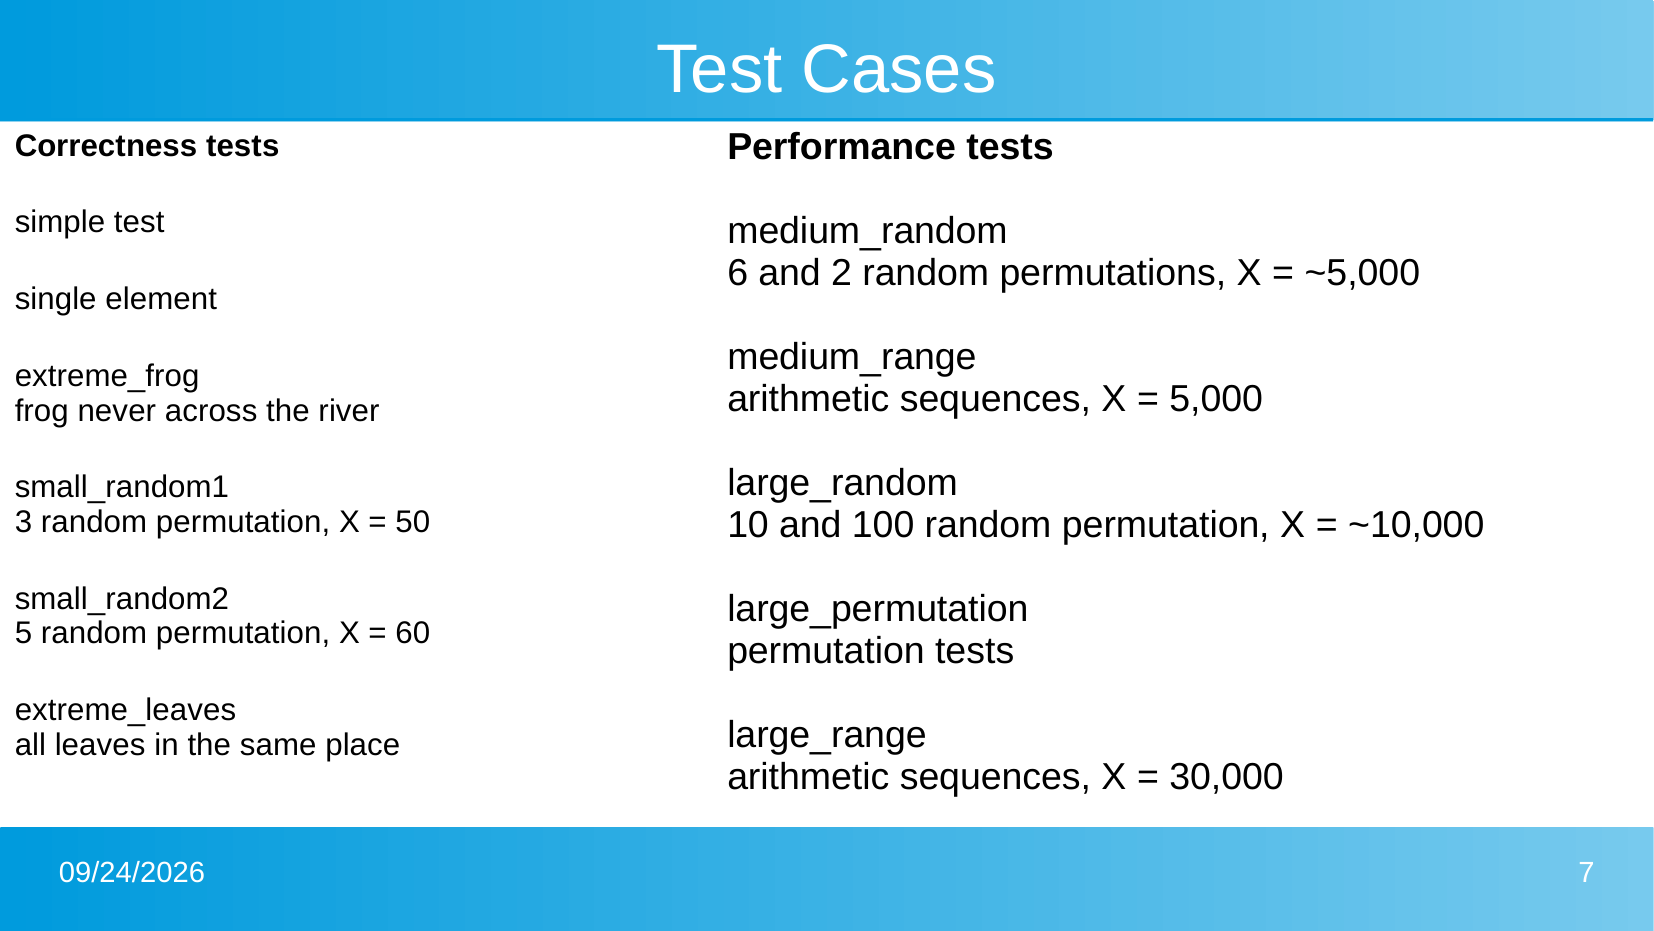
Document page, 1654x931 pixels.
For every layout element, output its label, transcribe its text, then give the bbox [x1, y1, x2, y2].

title Test Cases [59, 29, 1595, 108]
text_box Performance tests medium_random 6 and 2 random permutations, X = ~5,000 medium_range arithmetic sequences, X = 5,000 large_random 10 and 100 random permutation, X = ~10,000 large_permutation permutation tests large_range arithmetic sequences, X = 30,000 [712, 118, 1613, 806]
text_box Correctness tests simple test single element extreme_frog frog never across the river small_random1 3 random permutation, X = 50 small_random2 5 random permutation, X = 60 extreme_leaves all leaves in the same place [0, 120, 676, 854]
